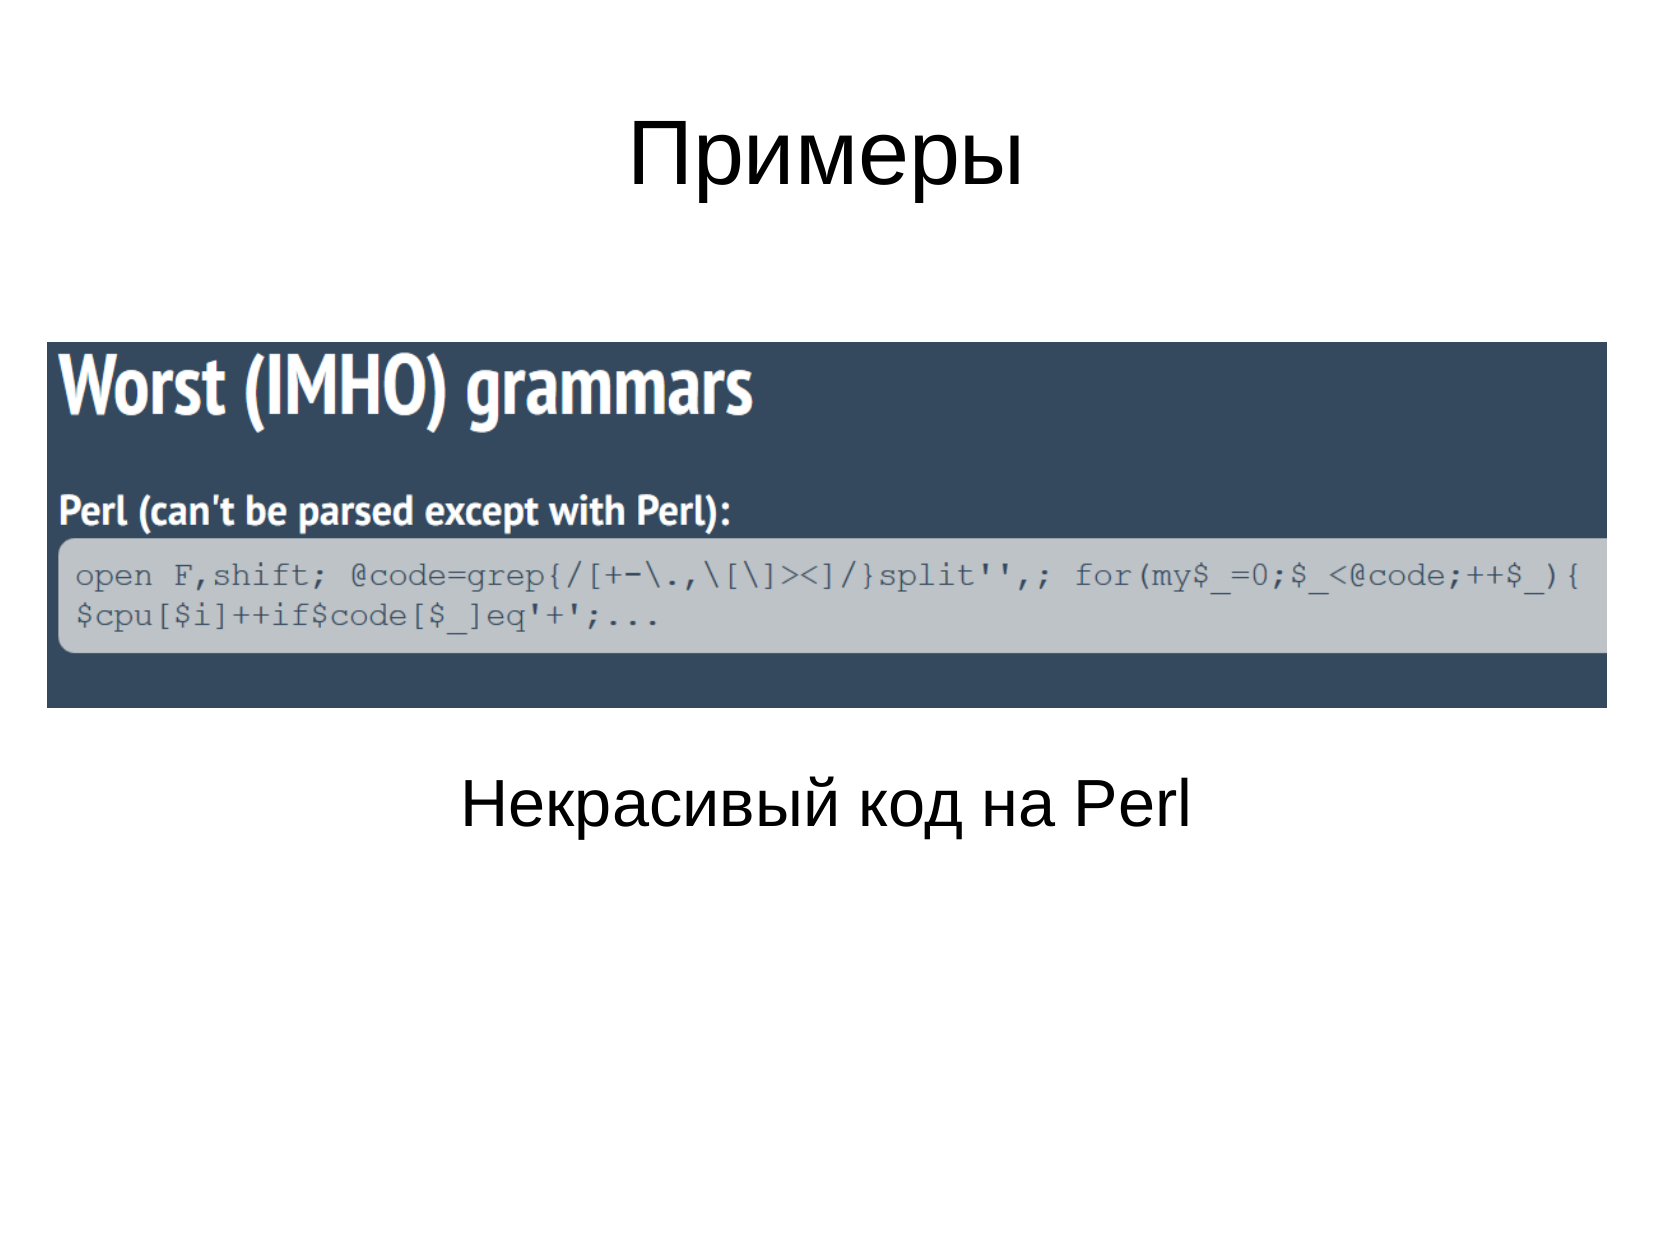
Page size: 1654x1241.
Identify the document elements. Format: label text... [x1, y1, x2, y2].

title Примеры [82, 49, 1571, 257]
picture [47, 342, 1607, 708]
text_box Некрасивый код на Perl [445, 758, 1208, 848]
